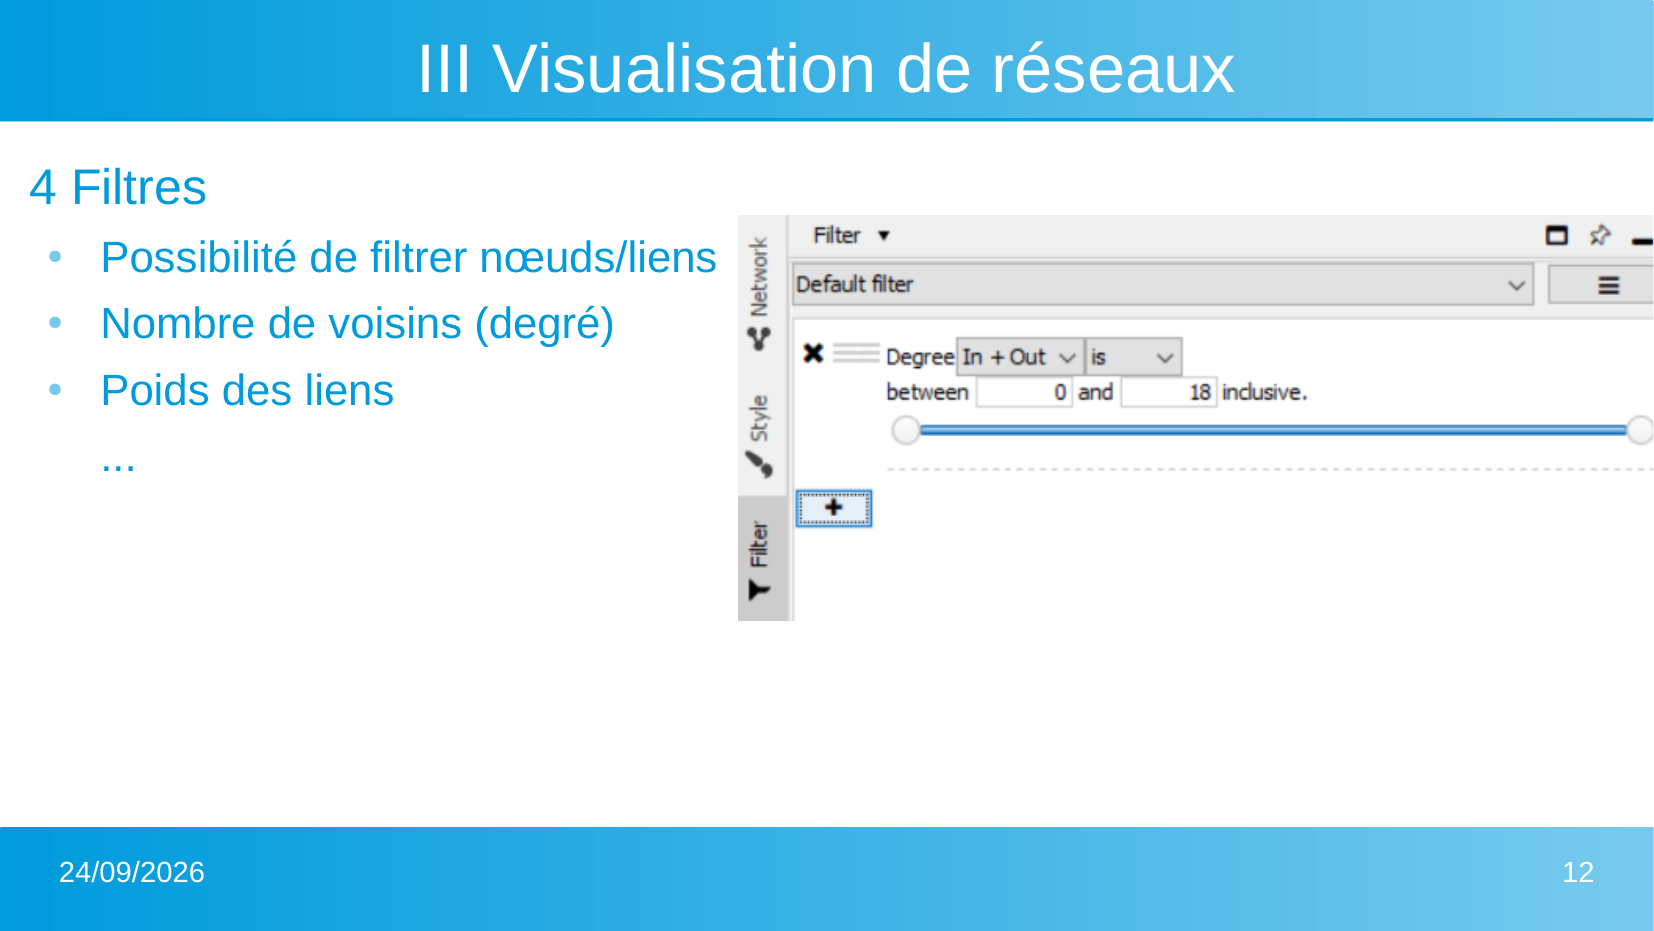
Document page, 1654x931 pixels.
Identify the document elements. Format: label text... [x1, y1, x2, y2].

title III Visualisation de réseaux [59, 29, 1595, 108]
list 4 Filtres Possibilité de filtrer nœuds/liens Nombre de voisins (degré) Poids des liens ... [0, 159, 1495, 751]
picture [738, 215, 1654, 621]
